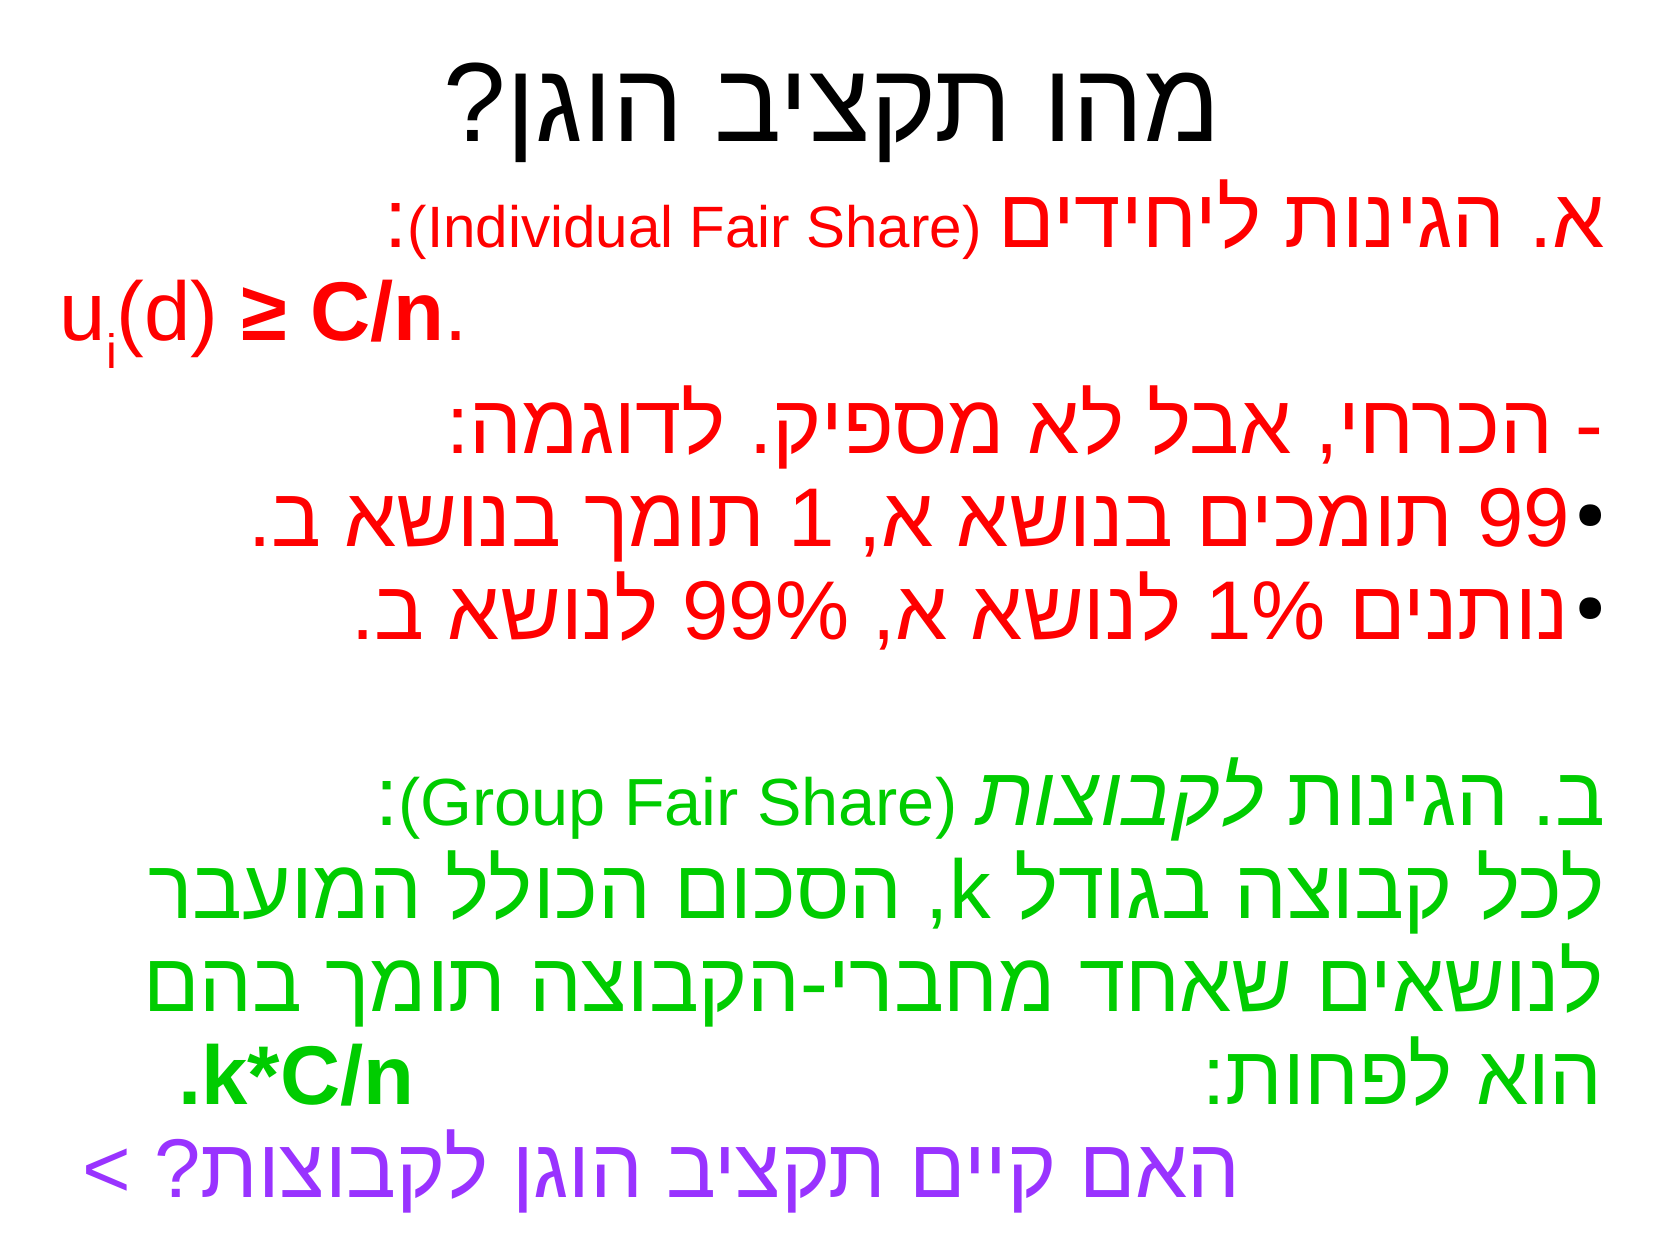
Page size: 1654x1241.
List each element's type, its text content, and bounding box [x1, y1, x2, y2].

text_box א. הגינות ליחידים (Individual Fair Share): ui(d) ≥ C/n. - הכרחי, אבל לא מספיק. לדוגמה: 99 תומכים בנושא א, 1 תומך בנושא ב. נותנים 1% לנושא א, 99% לנושא ב. ב. הגינות לקבוצות (Group Fair Share): לכל קבוצה בגודל k, הסכום הכולל המועבר לנושאים שאחד מחברי-הקבוצה תומך בהם הוא לפחות: k*C/n. האם קיים תקציב הוגן לקבוצות? > [45, 165, 1621, 1223]
title מהו תקציב הוגן? [45, 0, 1621, 165]
